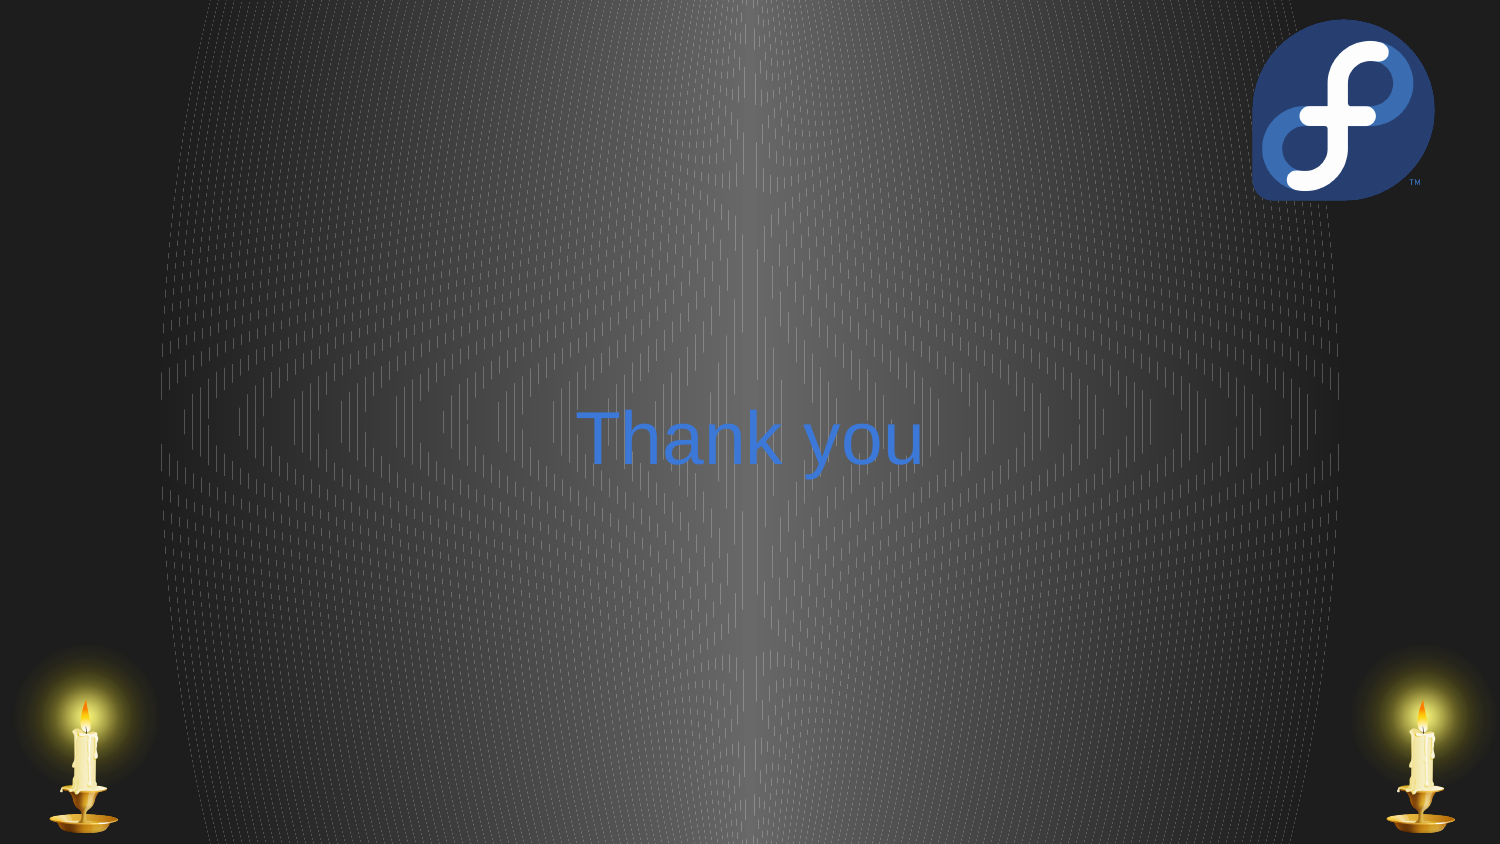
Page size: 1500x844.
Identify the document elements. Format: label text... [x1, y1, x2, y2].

picture [10, 640, 163, 835]
picture [1252, 19, 1435, 201]
picture [1347, 640, 1500, 835]
title Thank you [149, 374, 1351, 469]
